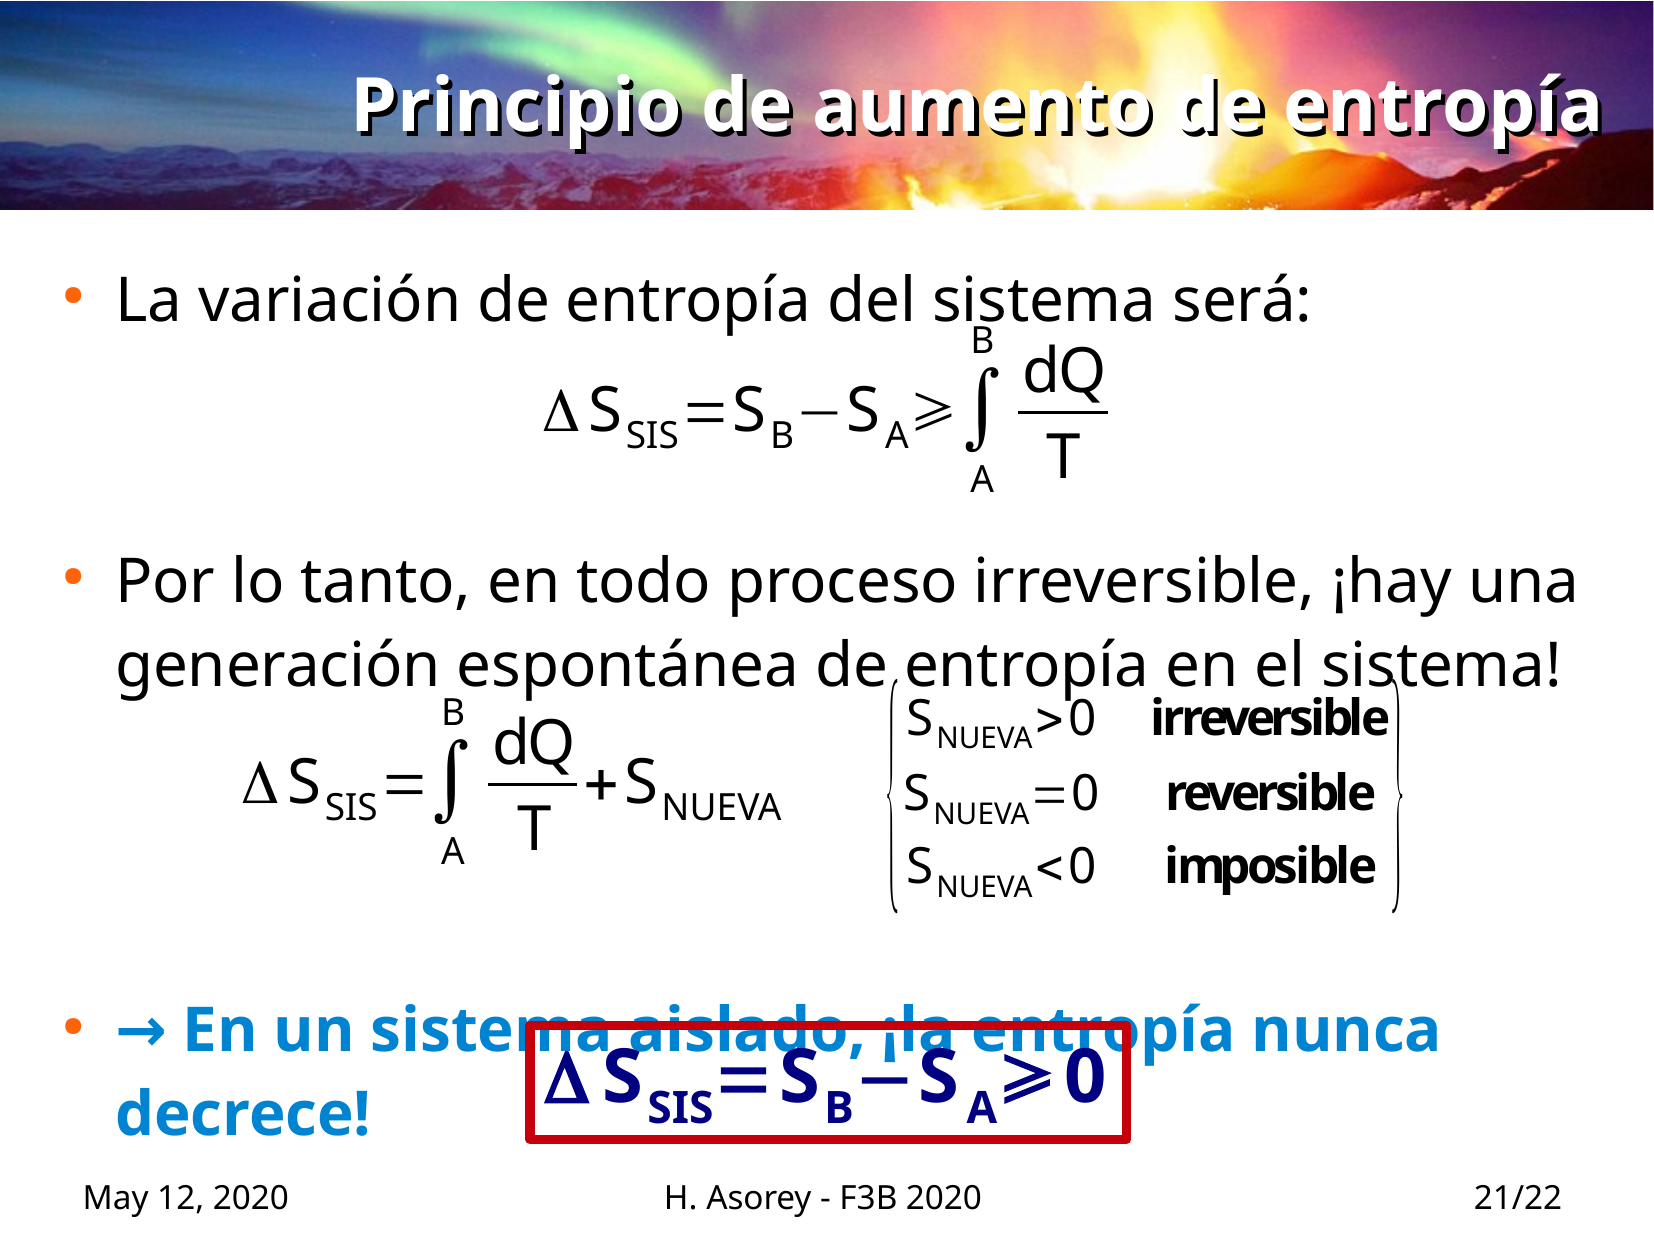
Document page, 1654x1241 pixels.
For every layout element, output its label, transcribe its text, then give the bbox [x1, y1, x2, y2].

picture [0, 1, 1654, 210]
title Principio de aumento de entropía [45, 15, 1606, 191]
chart [534, 317, 1117, 502]
chart [878, 677, 1417, 916]
chart [233, 689, 788, 874]
list La variación de entropía del sistema será: Por lo tanto, en todo proceso irreversible, ¡hay una generación espontánea de entropía en el sistema! → En un sistema aislado, ¡la entropía nunca decrece! [45, 255, 1606, 1156]
chart [534, 1030, 1122, 1135]
